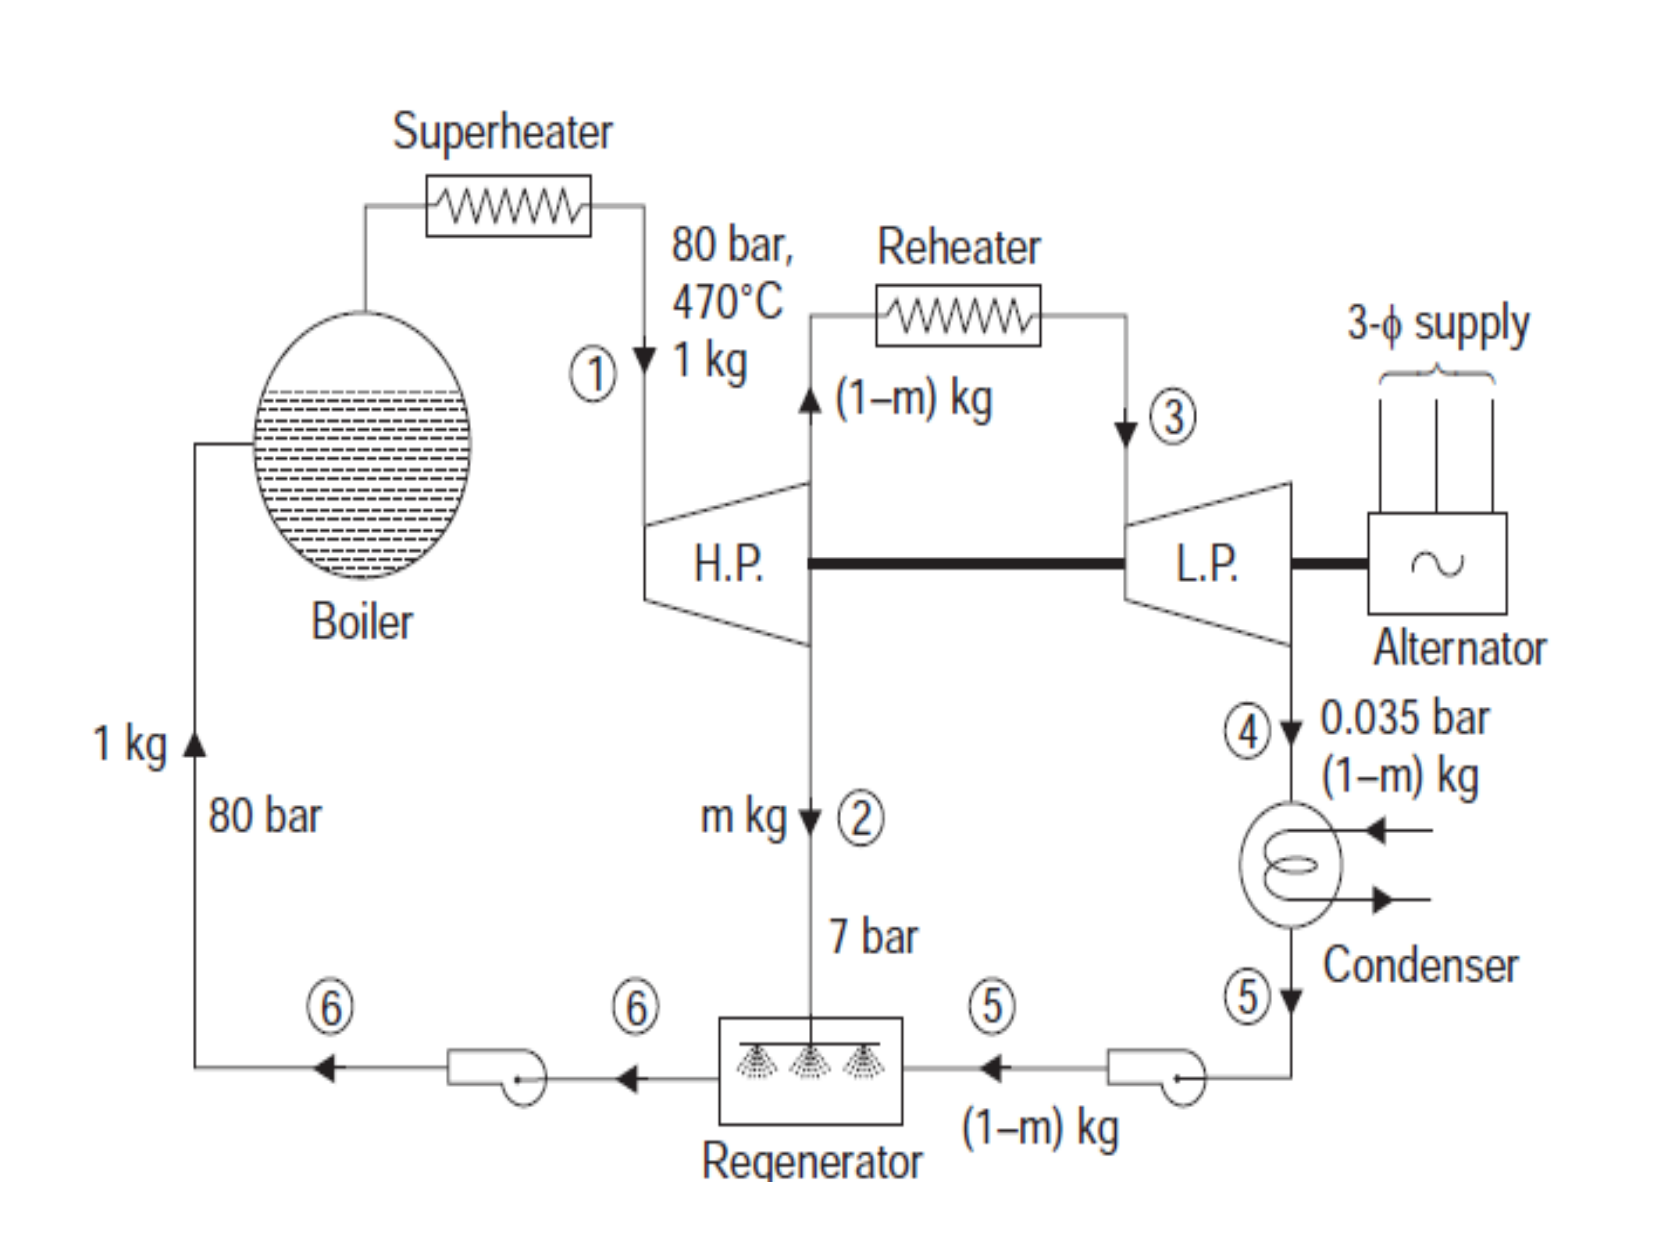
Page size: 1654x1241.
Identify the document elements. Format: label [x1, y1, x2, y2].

picture [35, 106, 1607, 1182]
